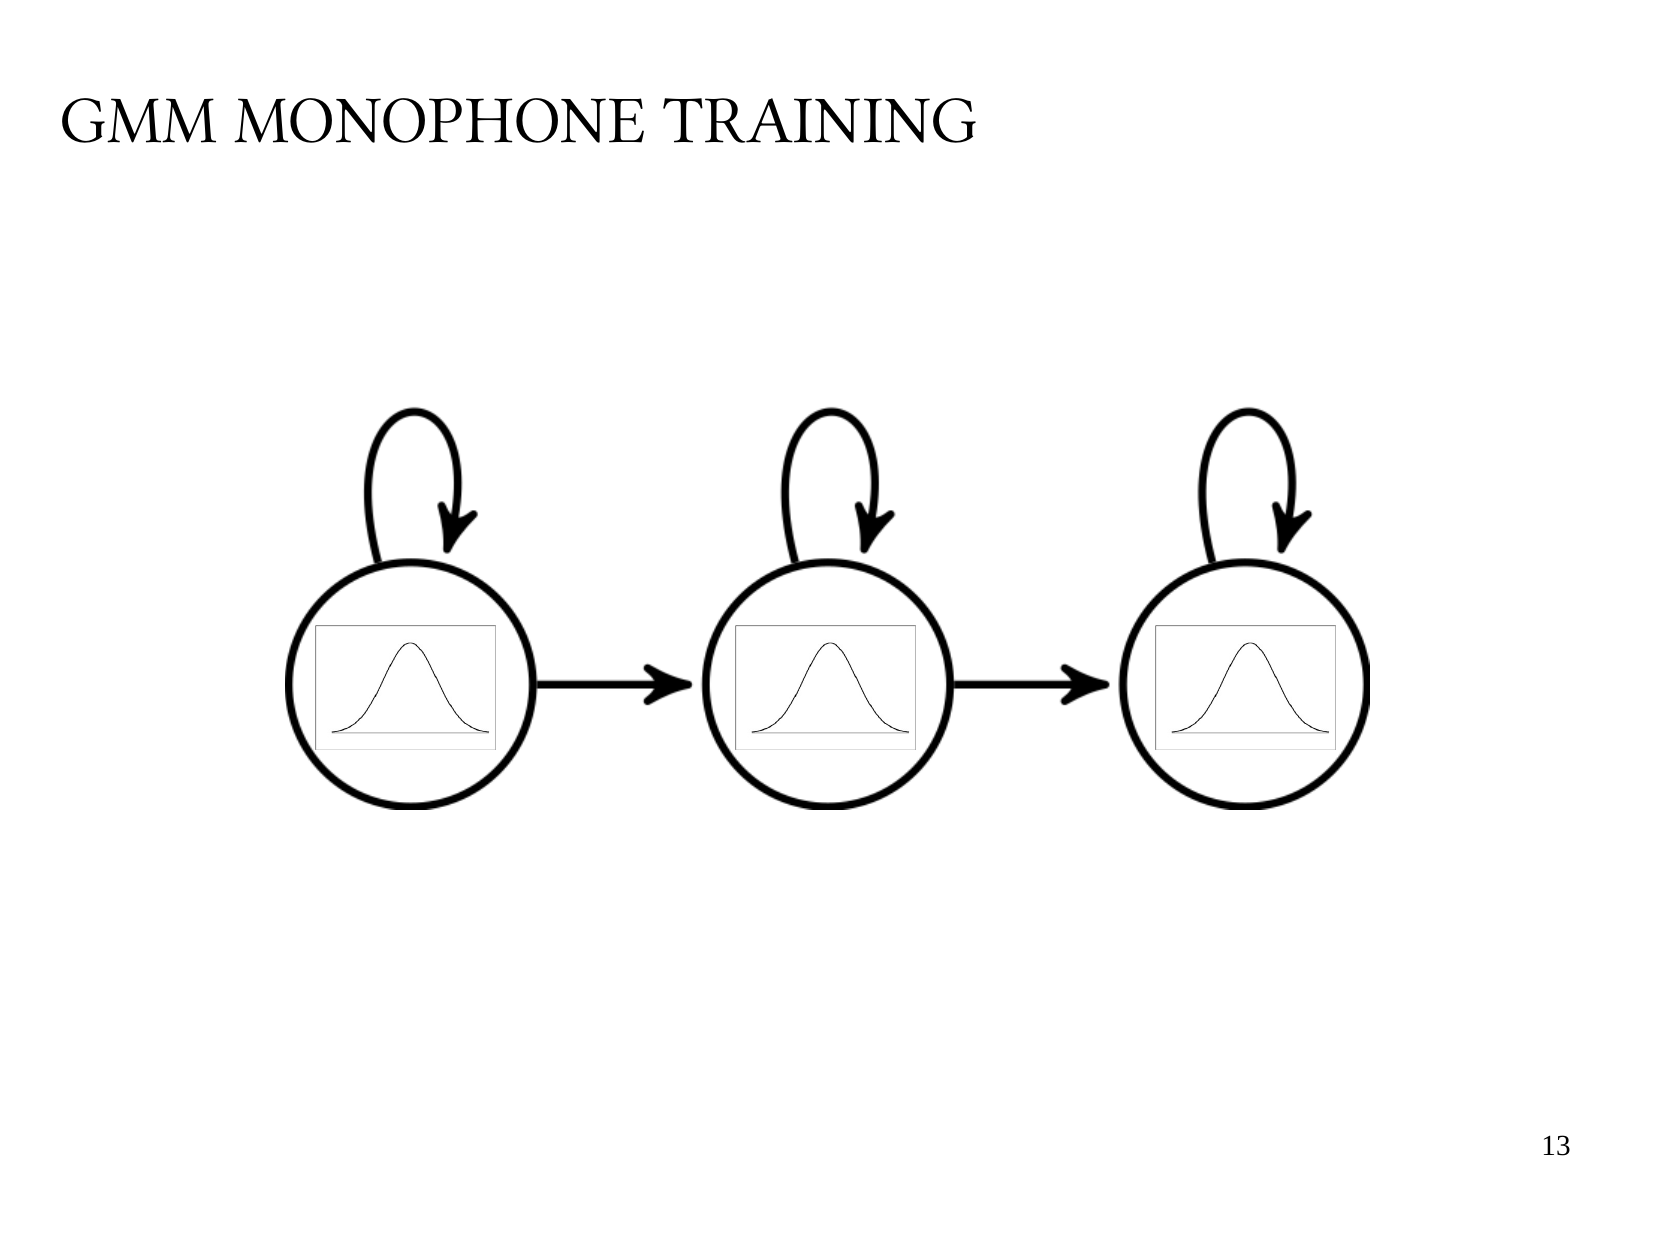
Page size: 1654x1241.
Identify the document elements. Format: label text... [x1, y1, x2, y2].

subtitle GMM MONOPHONE TRAINING FEATURE EXTRACTION - Sliding window feature extraction GMM TRIPHONE TRAINING DNN TRAINING DECODING [60, 6, 1549, 1241]
picture [285, 346, 1370, 811]
